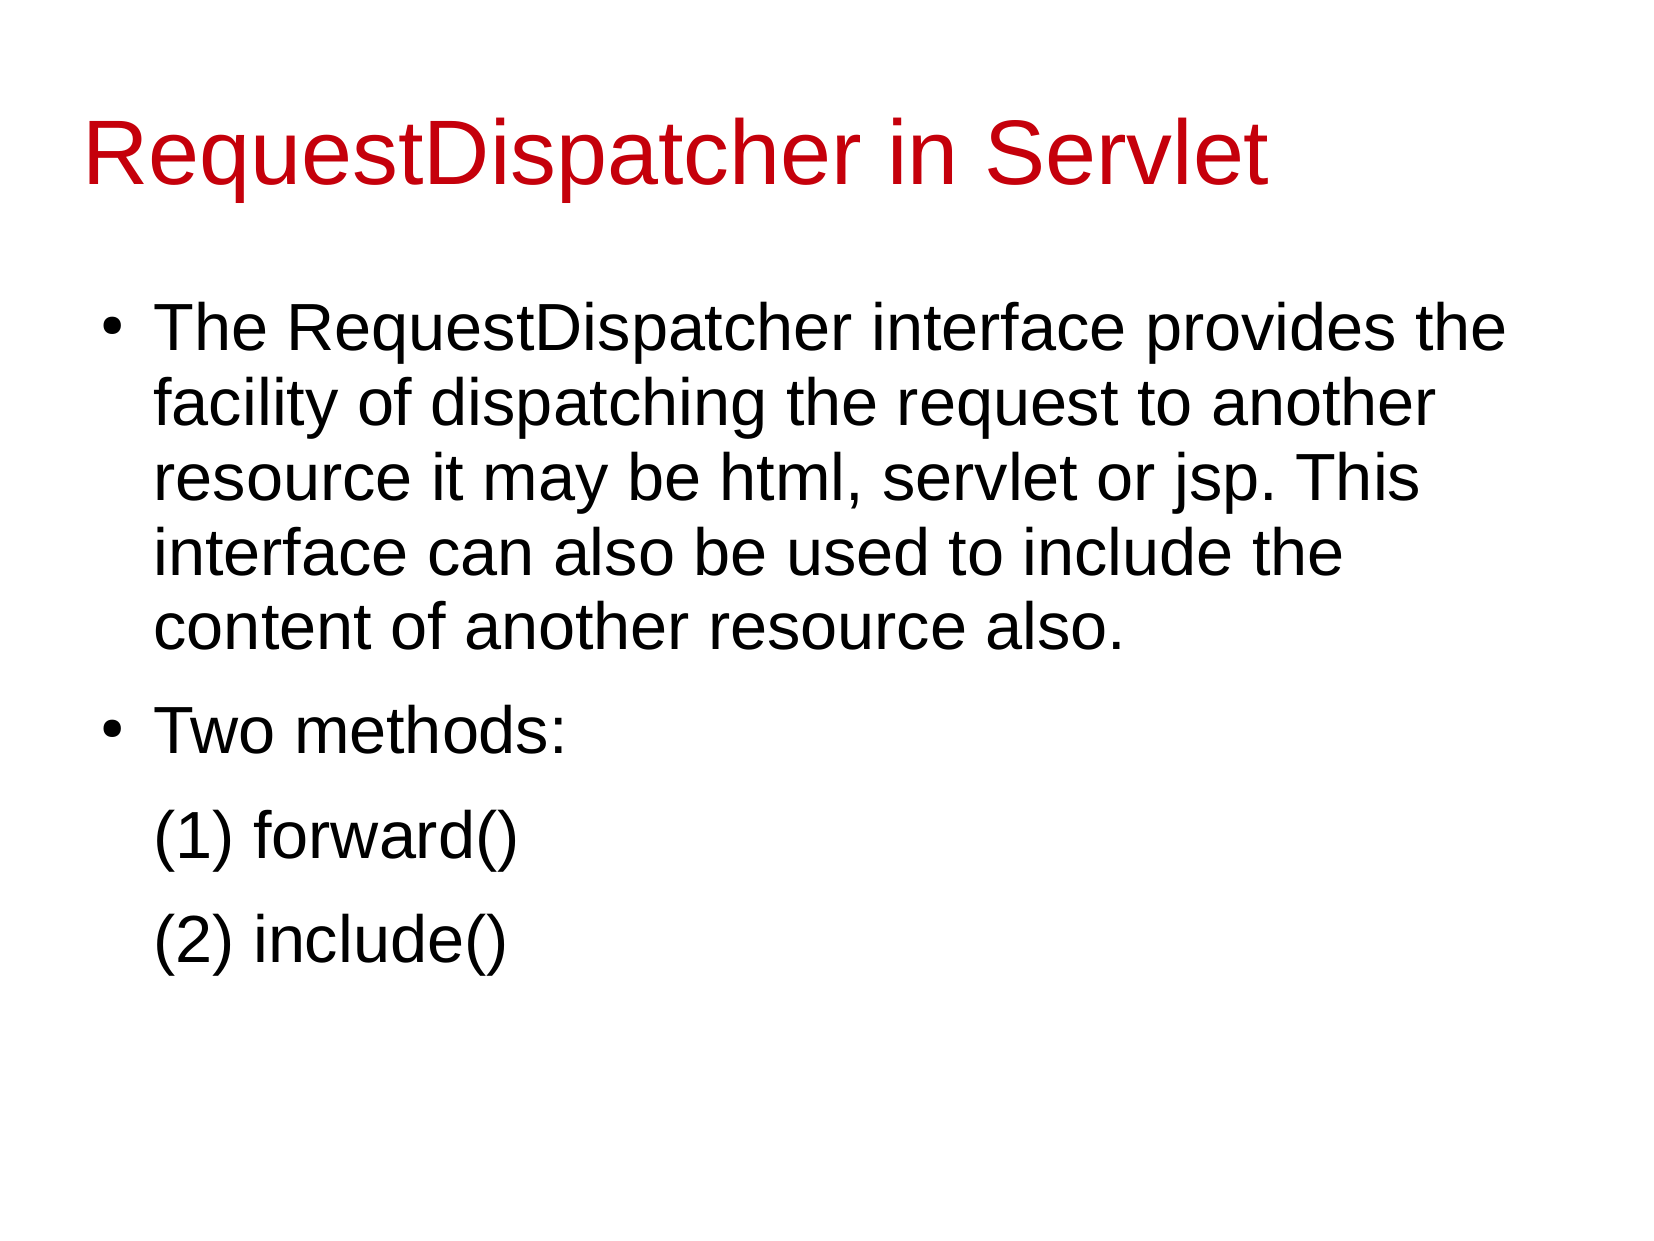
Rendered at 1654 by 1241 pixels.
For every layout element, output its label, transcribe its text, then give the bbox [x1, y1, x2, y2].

title RequestDispatcher in Servlet [82, 49, 1571, 257]
list The RequestDispatcher interface provides the facility of dispatching the request to another resource it may be html, servlet or jsp. This interface can also be used to include the content of another resource also. Two methods: (1) forward() (2) include() [82, 290, 1571, 1109]
